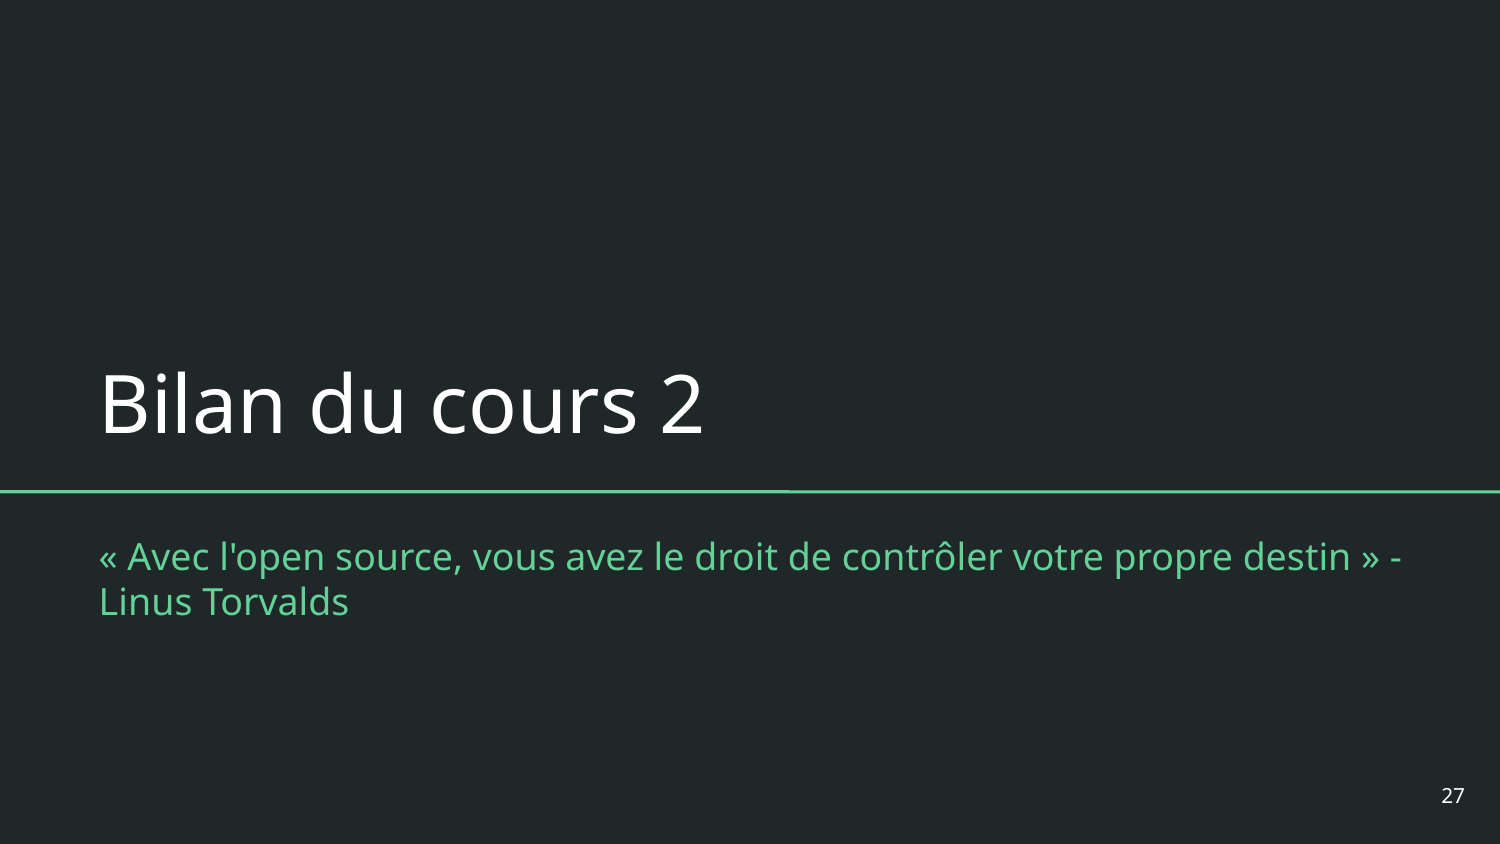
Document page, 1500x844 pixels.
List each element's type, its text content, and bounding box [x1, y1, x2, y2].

text_box « Avec l'open source, vous avez le droit de contrôler votre propre destin » - Linus Torvalds [83, 518, 1447, 639]
title Bilan du cours 2 [83, 337, 1417, 466]
slide_number <numéro> [1389, 764, 1480, 830]
